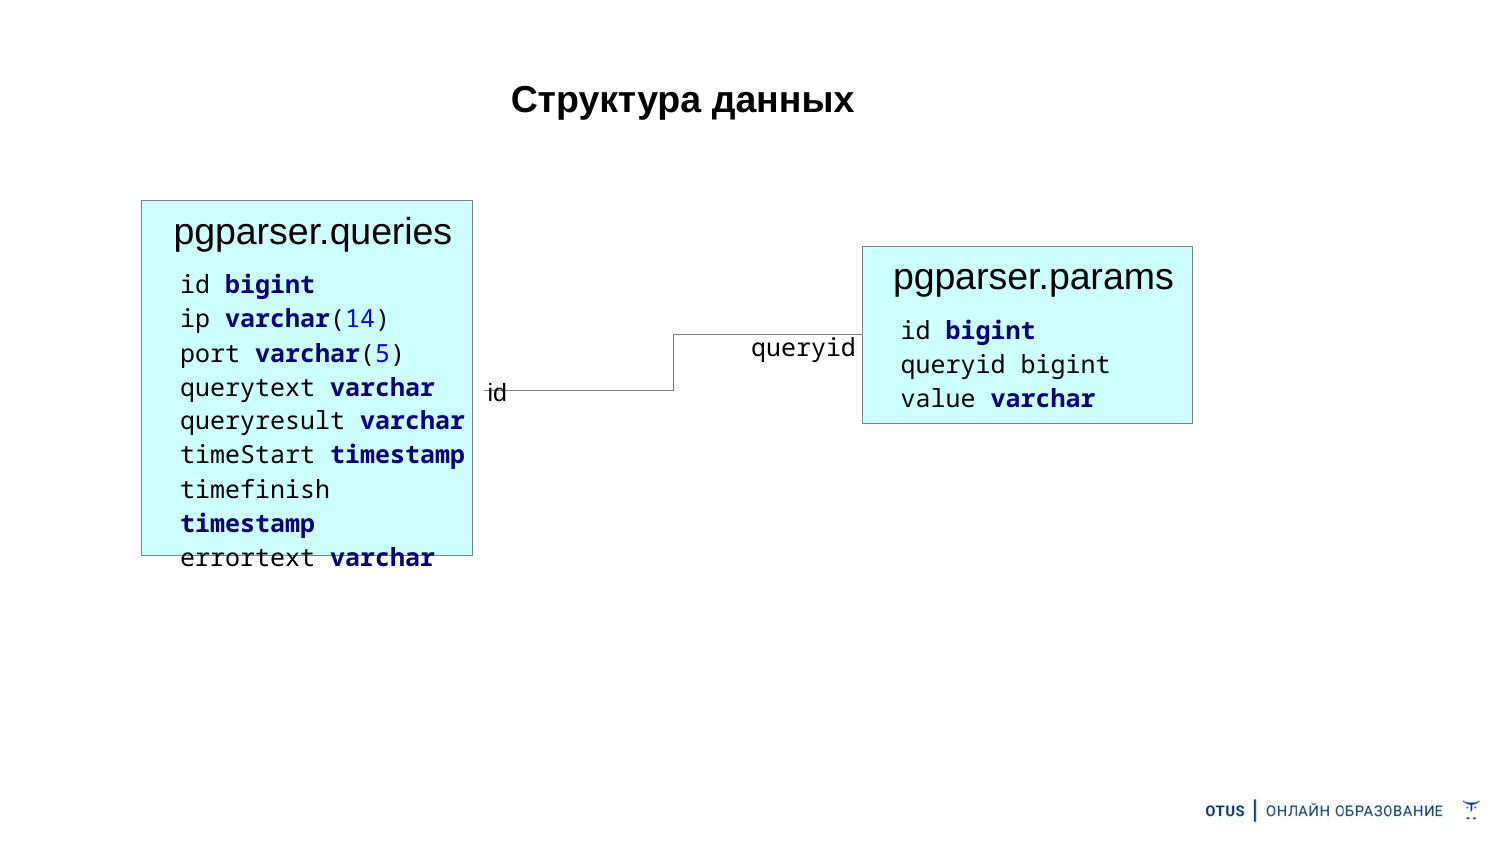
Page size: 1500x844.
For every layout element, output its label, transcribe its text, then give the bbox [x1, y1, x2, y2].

text_box id bigint queryid bigint value varchar [885, 305, 1205, 438]
text_box id bigint ip varchar(14) port varchar(5) querytext varchar queryresult varchar timeStart timestamp timefinish timestamp errortext varchar [165, 259, 485, 532]
text_box id [472, 371, 522, 414]
text_box queryid [736, 322, 863, 367]
picture [1205, 799, 1482, 826]
text_box pgparser.queries [153, 202, 473, 260]
text_box pgparser.params [874, 248, 1193, 306]
text_box [862, 246, 1193, 424]
text_box [141, 200, 473, 556]
text_box Структура данных [496, 70, 868, 129]
